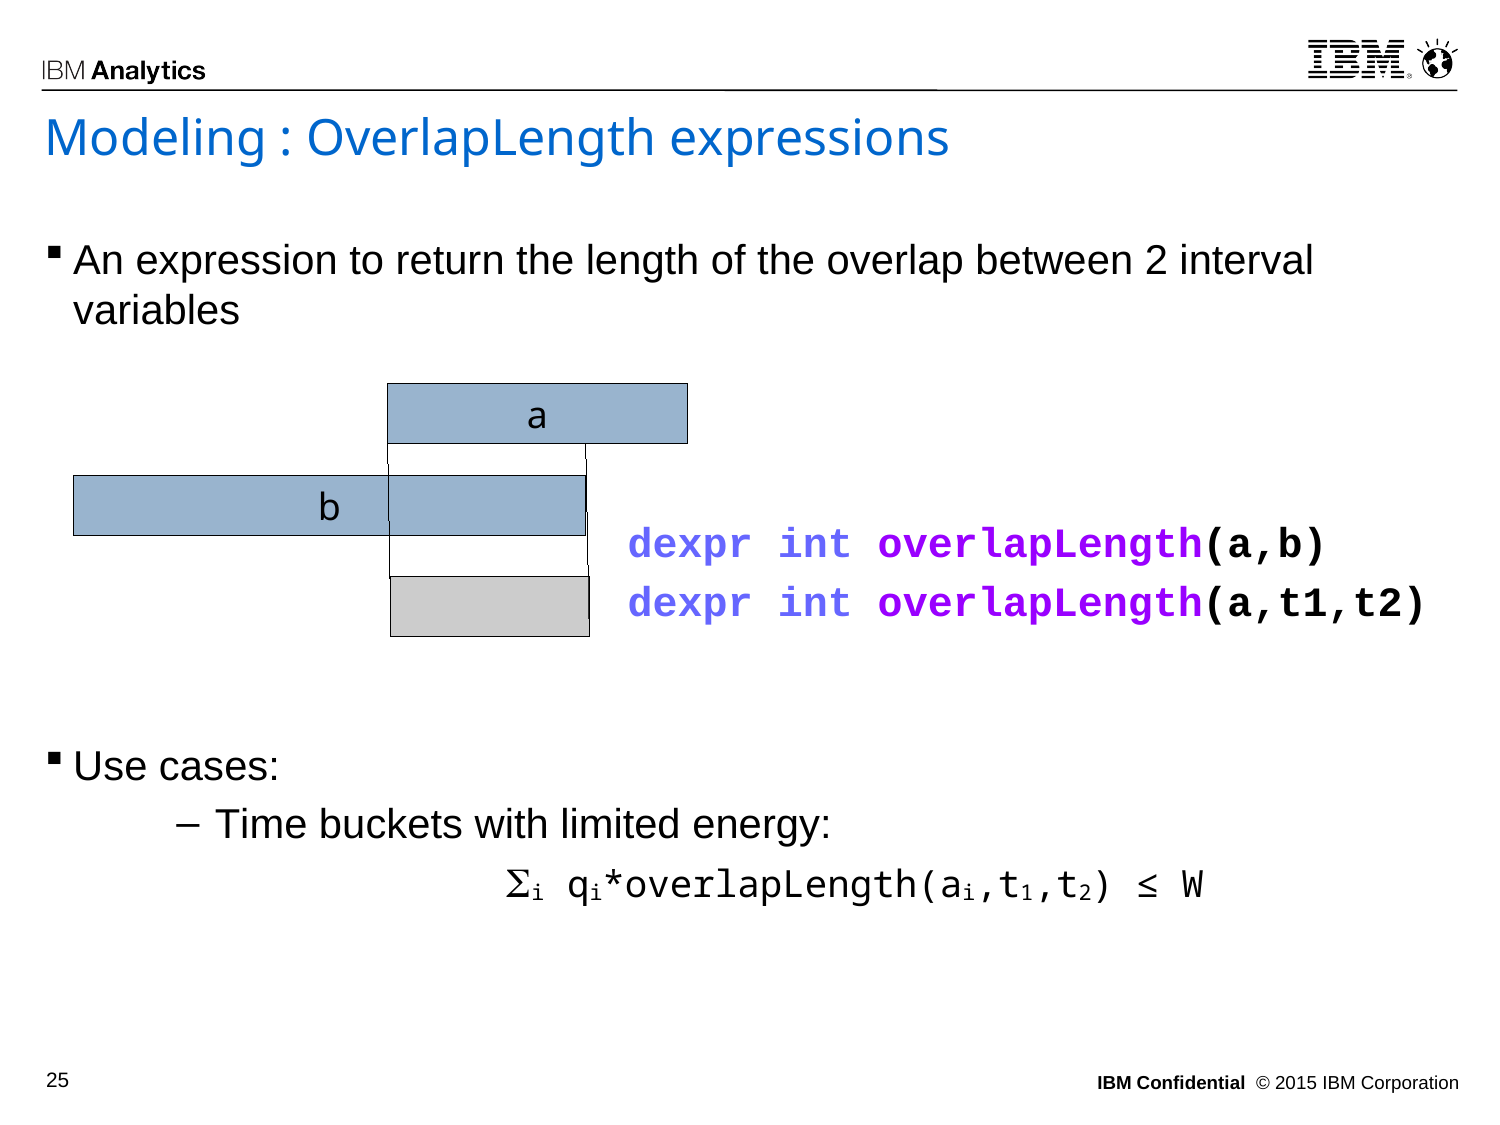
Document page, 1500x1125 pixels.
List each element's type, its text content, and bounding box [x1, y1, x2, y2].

text_box [390, 576, 590, 637]
title Modeling : OverlapLength expressions [29, 97, 1500, 203]
text_box b [73, 475, 586, 536]
text_box a [387, 383, 688, 444]
text_box dexpr int overlapLength(a,b) dexpr int overlapLength(a,t1,t2) [627, 508, 1475, 683]
picture [24, 42, 224, 99]
list An expression to return the length of the overlap between 2 interval variables Use cases: Time buckets with limited energy: i qi*overlapLength(ai,t1,t2) ≤ W [30, 224, 1426, 1066]
picture [1294, 24, 1469, 91]
